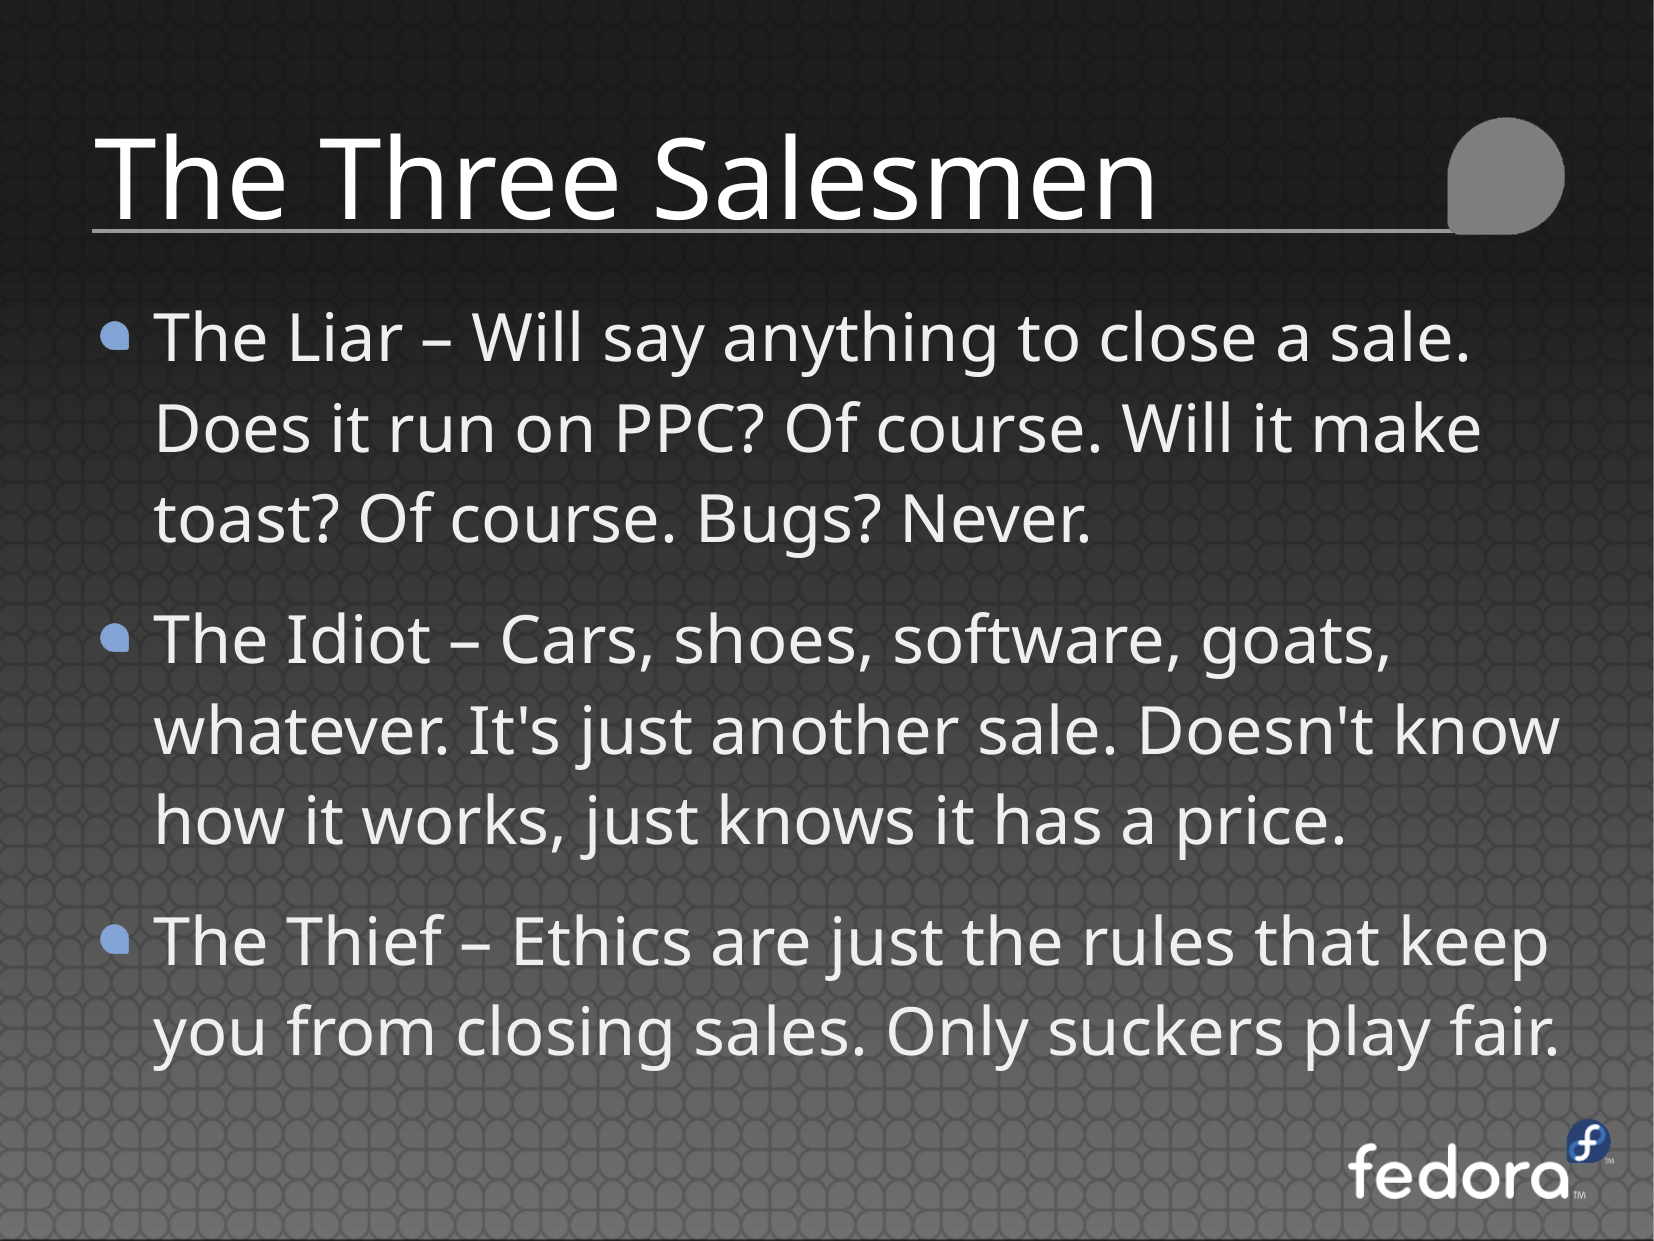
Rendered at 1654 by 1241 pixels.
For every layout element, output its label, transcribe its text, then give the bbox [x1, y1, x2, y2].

title The Three Salesmen [94, 100, 1426, 251]
list The Liar – Will say anything to close a sale. Does it run on PPC? Of course. Will it make toast? Of course. Bugs? Never. The Idiot – Cars, shoes, software, goats, whatever. It's just another sale. Doesn't know how it works, just knows it has a price. The Thief – Ethics are just the rules that keep you from closing sales. Only suckers play fair. [82, 290, 1571, 1094]
picture [0, 0, 1654, 1241]
